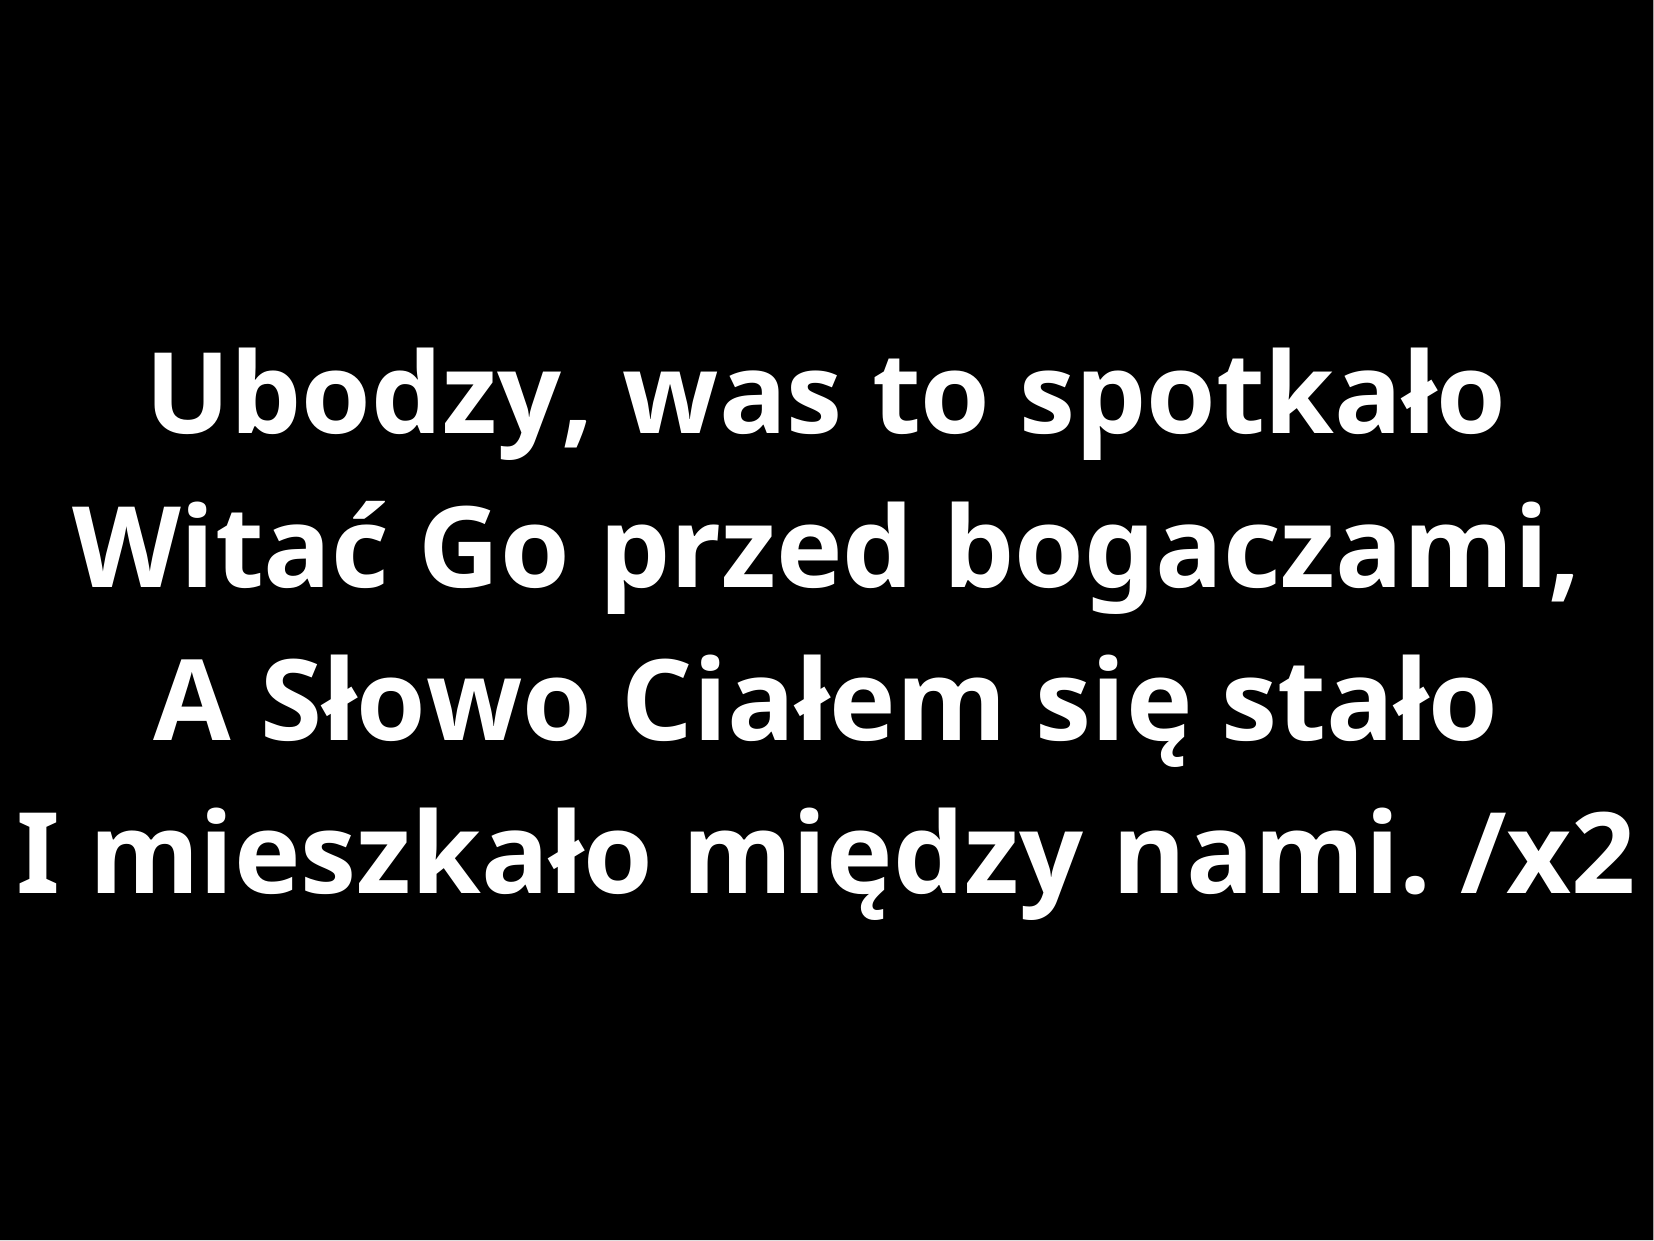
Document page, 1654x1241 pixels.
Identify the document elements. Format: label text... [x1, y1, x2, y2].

title Ubodzy, was to spotkało Witać Go przed bogaczami, A Słowo Ciałem się stało I mieszkało między nami. /x2 [0, 0, 1654, 1241]
